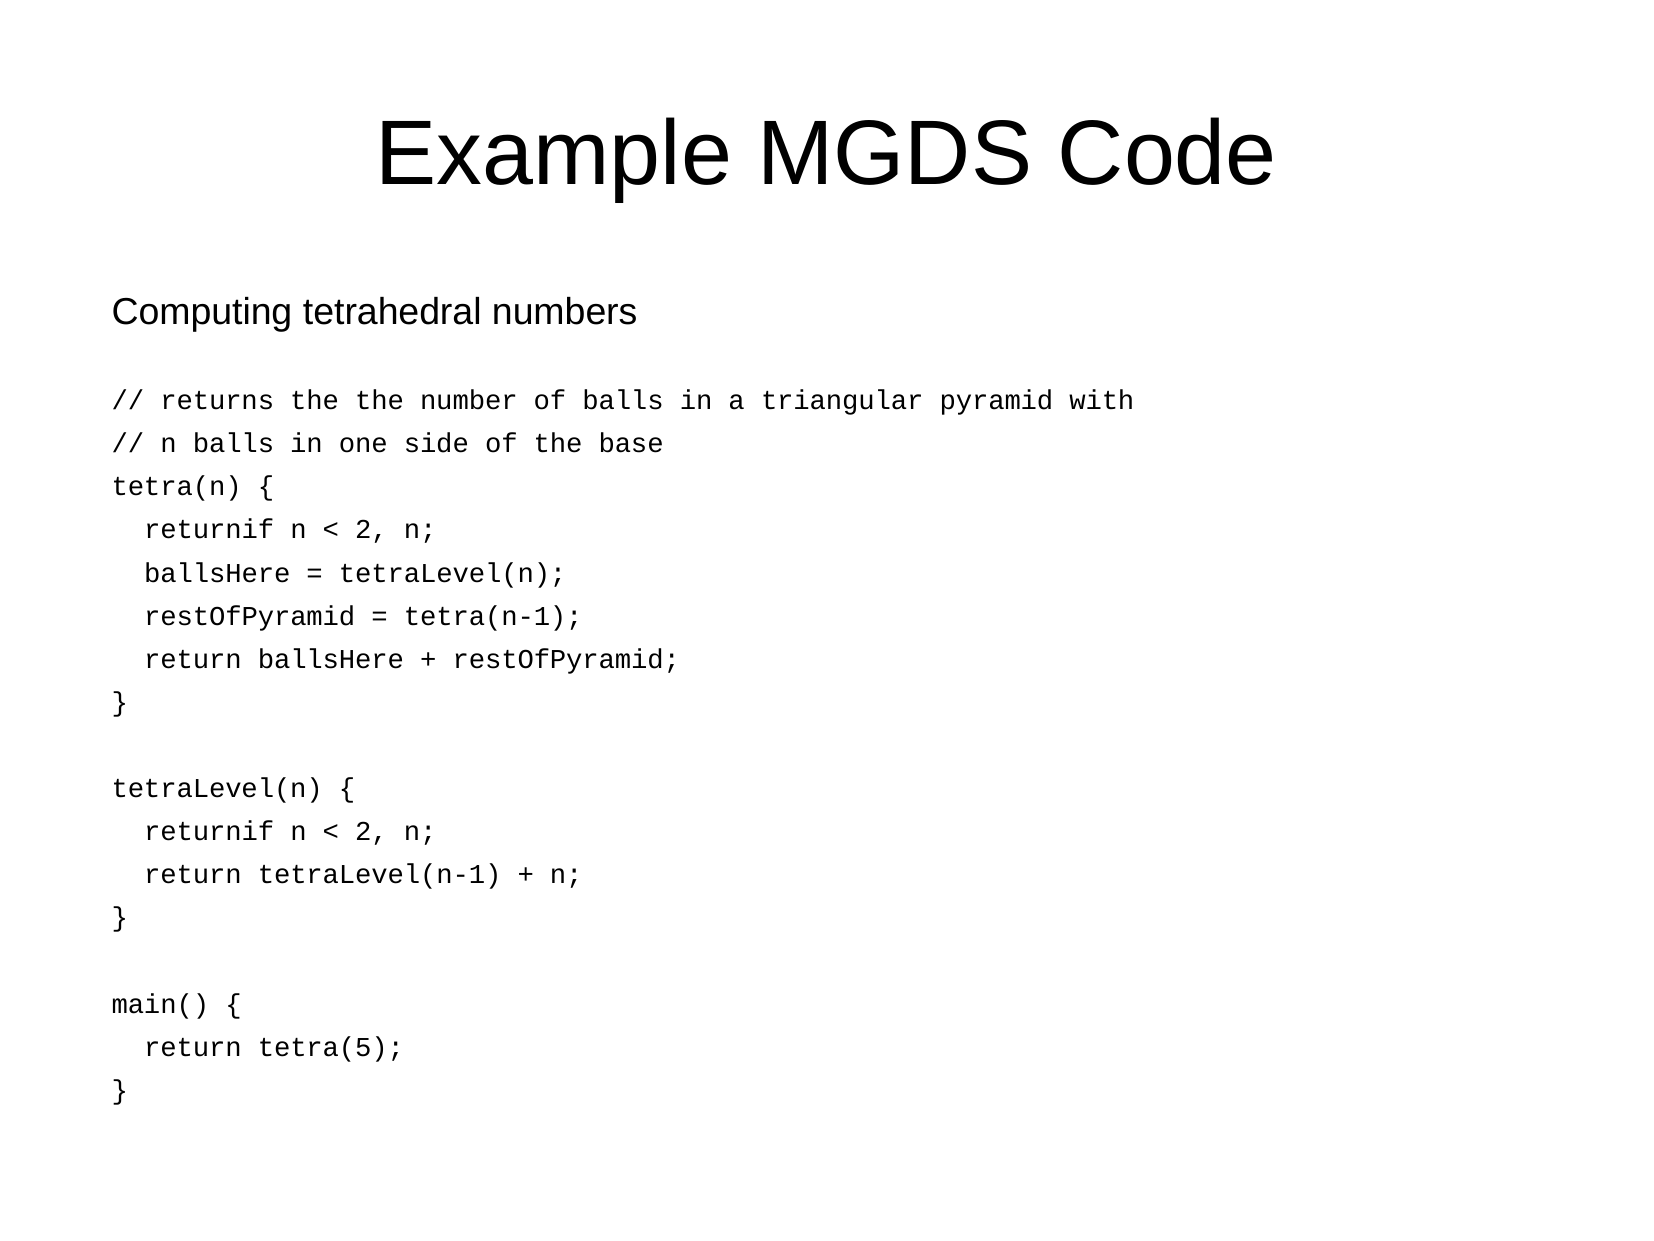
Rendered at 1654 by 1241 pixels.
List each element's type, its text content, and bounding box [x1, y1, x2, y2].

title Example MGDS Code [82, 49, 1571, 257]
list Computing tetrahedral numbers // returns the the number of balls in a triangular pyramid with // n balls in one side of the base tetra(n) { returnif n < 2, n; ballsHere = tetraLevel(n); restOfPyramid = tetra(n-1); return ballsHere + restOfPyramid; } tetraLevel(n) { returnif n < 2, n; return tetraLevel(n-1) + n; } main() { return tetra(5); } [82, 290, 1571, 1109]
